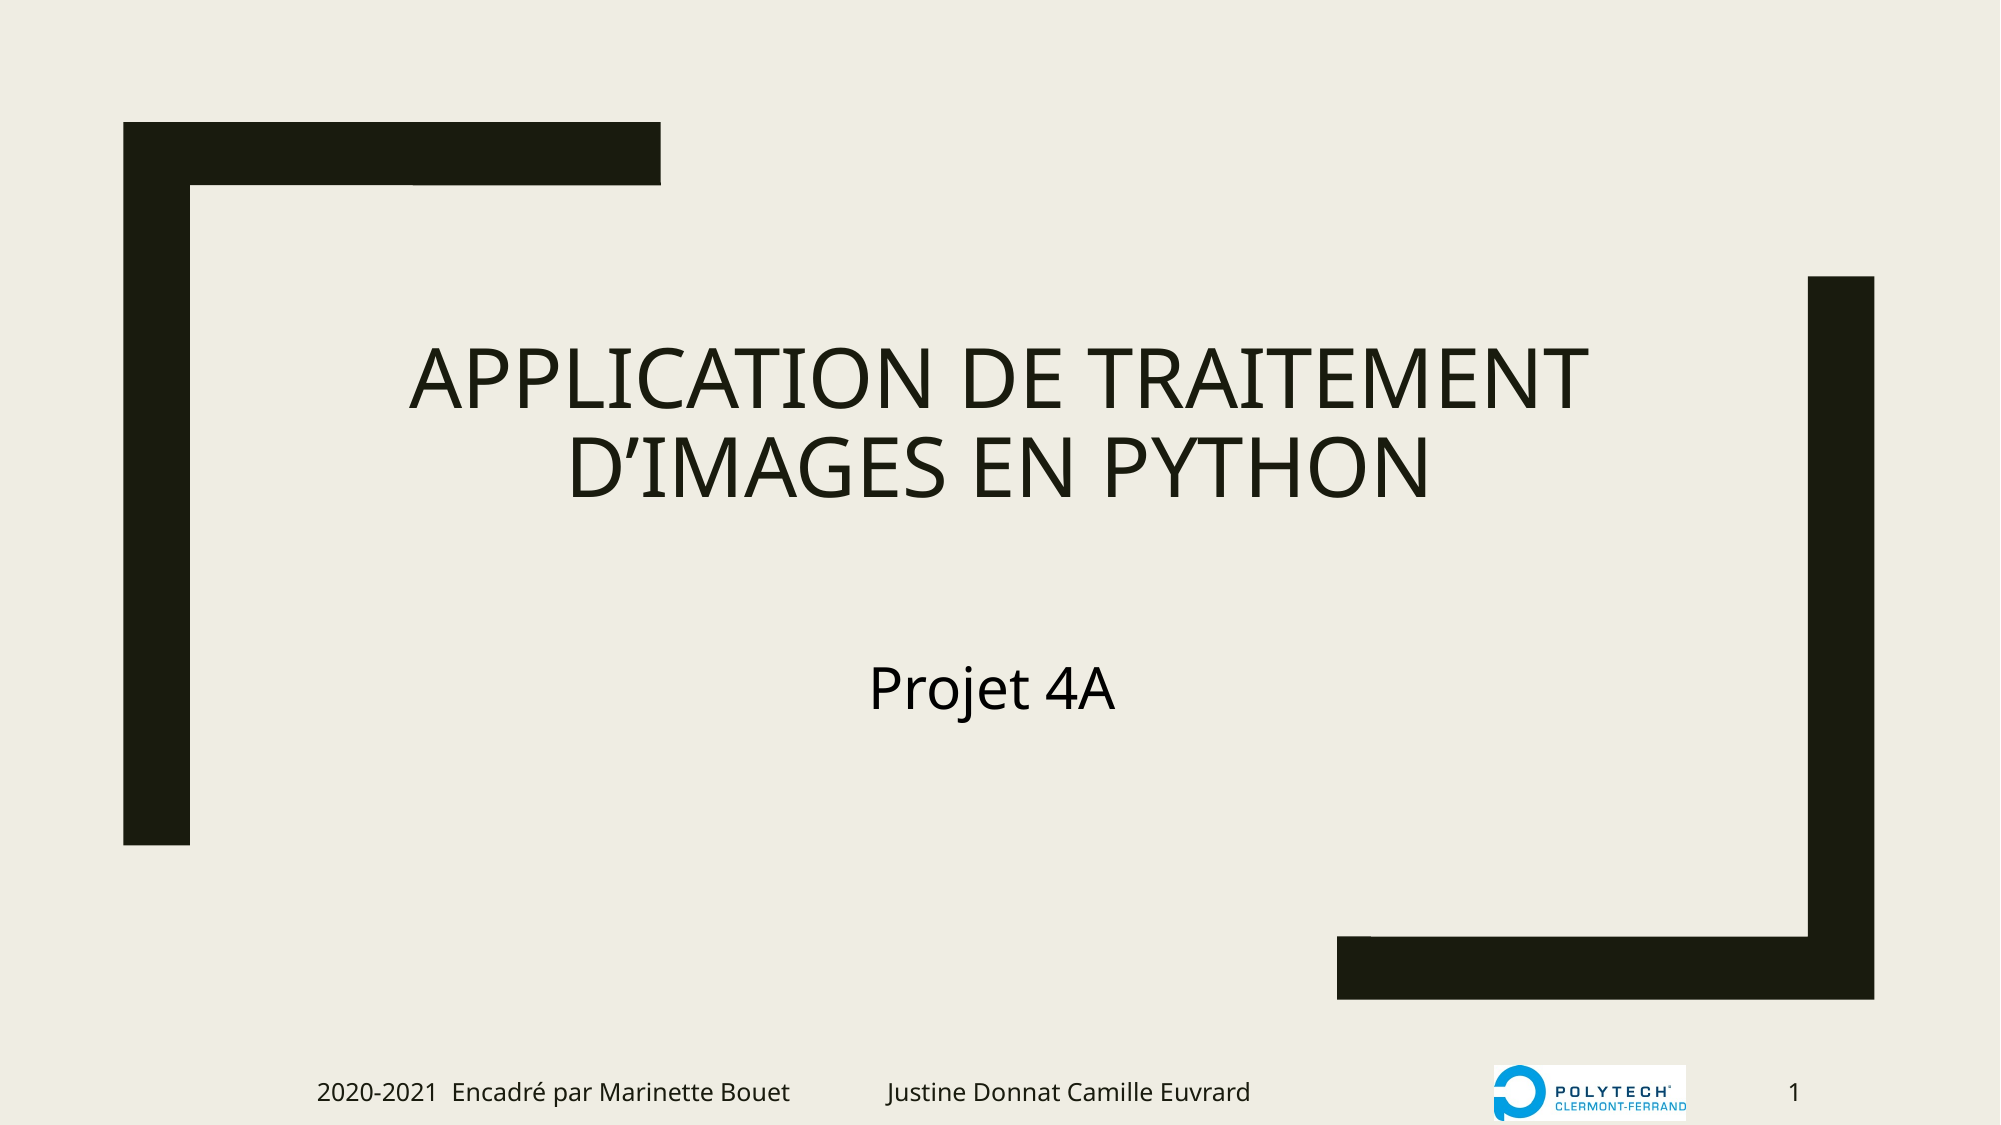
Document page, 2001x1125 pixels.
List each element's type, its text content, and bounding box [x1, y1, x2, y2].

title Application de traitement d’images en python [314, 313, 1686, 524]
text_box Projet 4A [501, 643, 1499, 730]
text_box 2020-2021 Encadré par Marinette Bouet Justine Donnat Camille Euvrard [0, 1058, 1577, 1125]
text_box 1 [1772, 1058, 1875, 1125]
